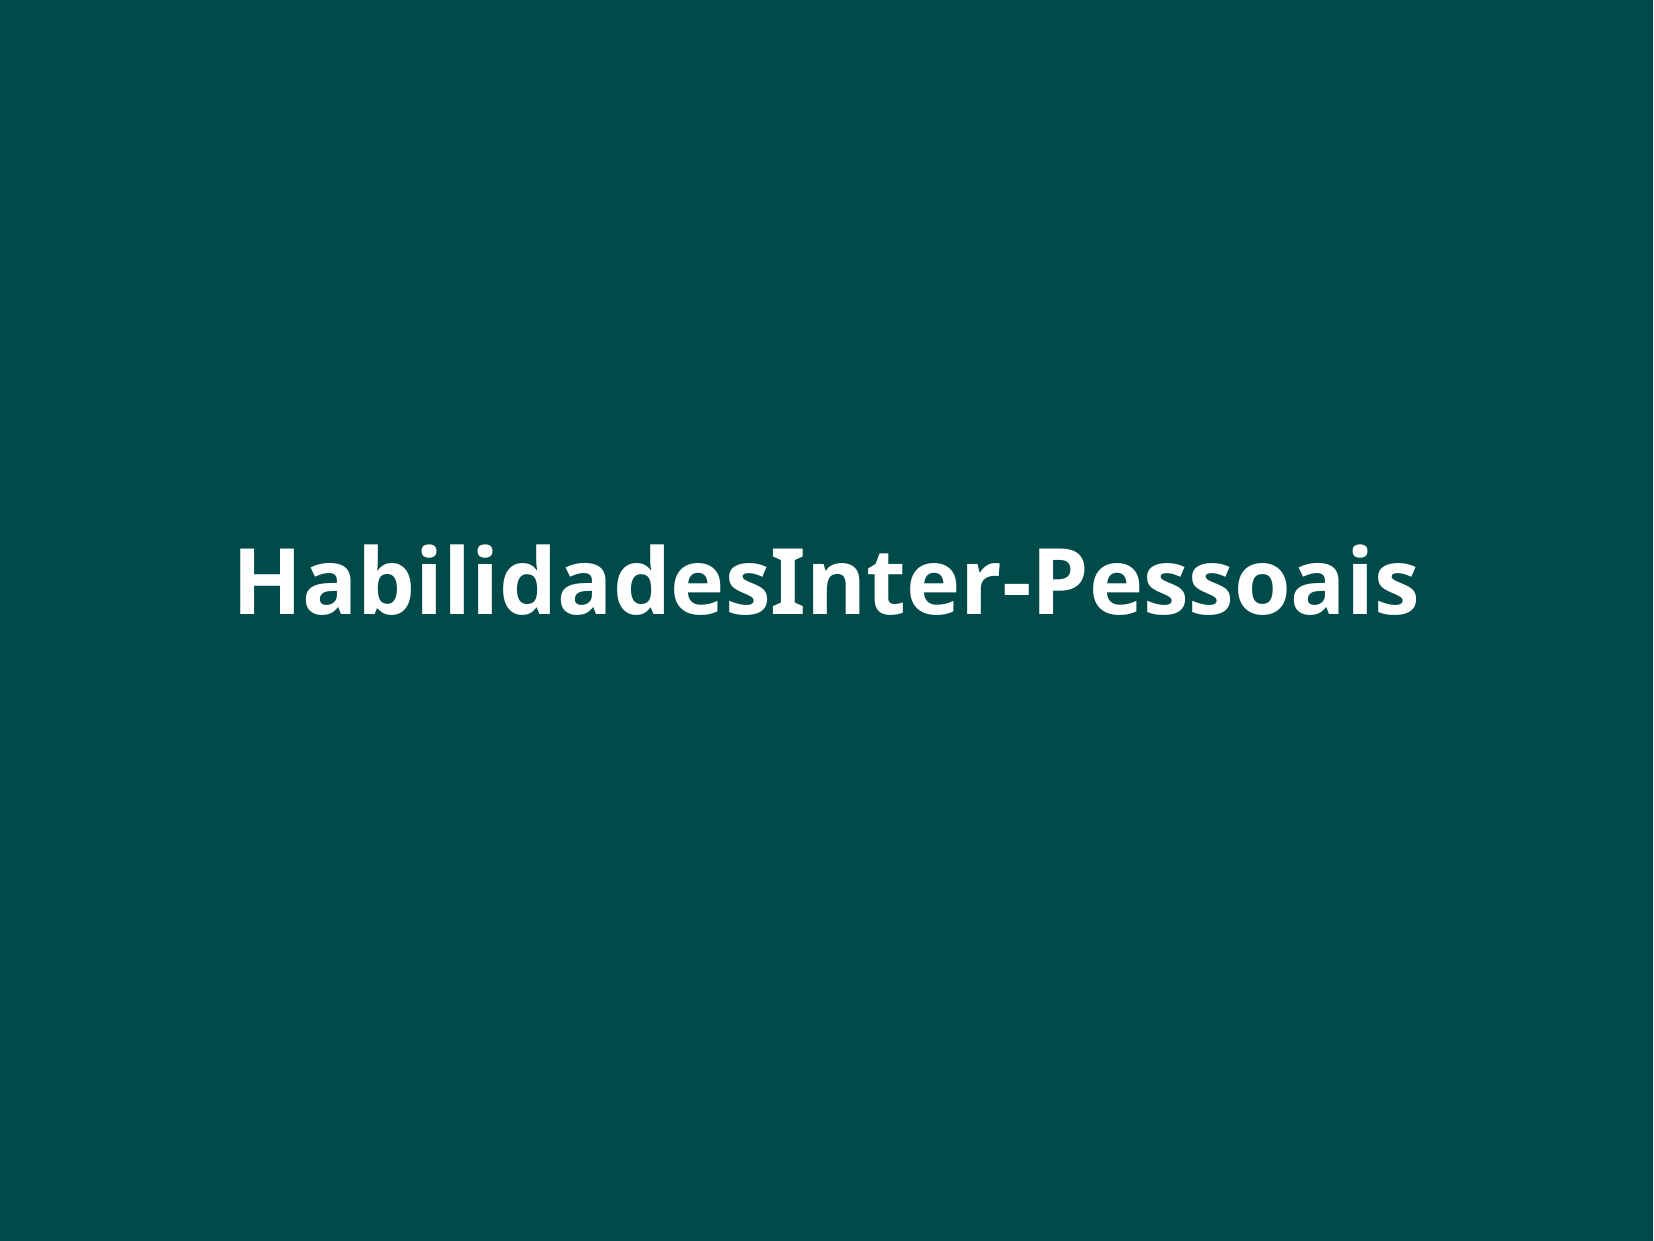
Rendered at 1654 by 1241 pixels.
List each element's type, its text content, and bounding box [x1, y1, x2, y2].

subtitle HabilidadesInter-Pessoais [82, 56, 1571, 1102]
